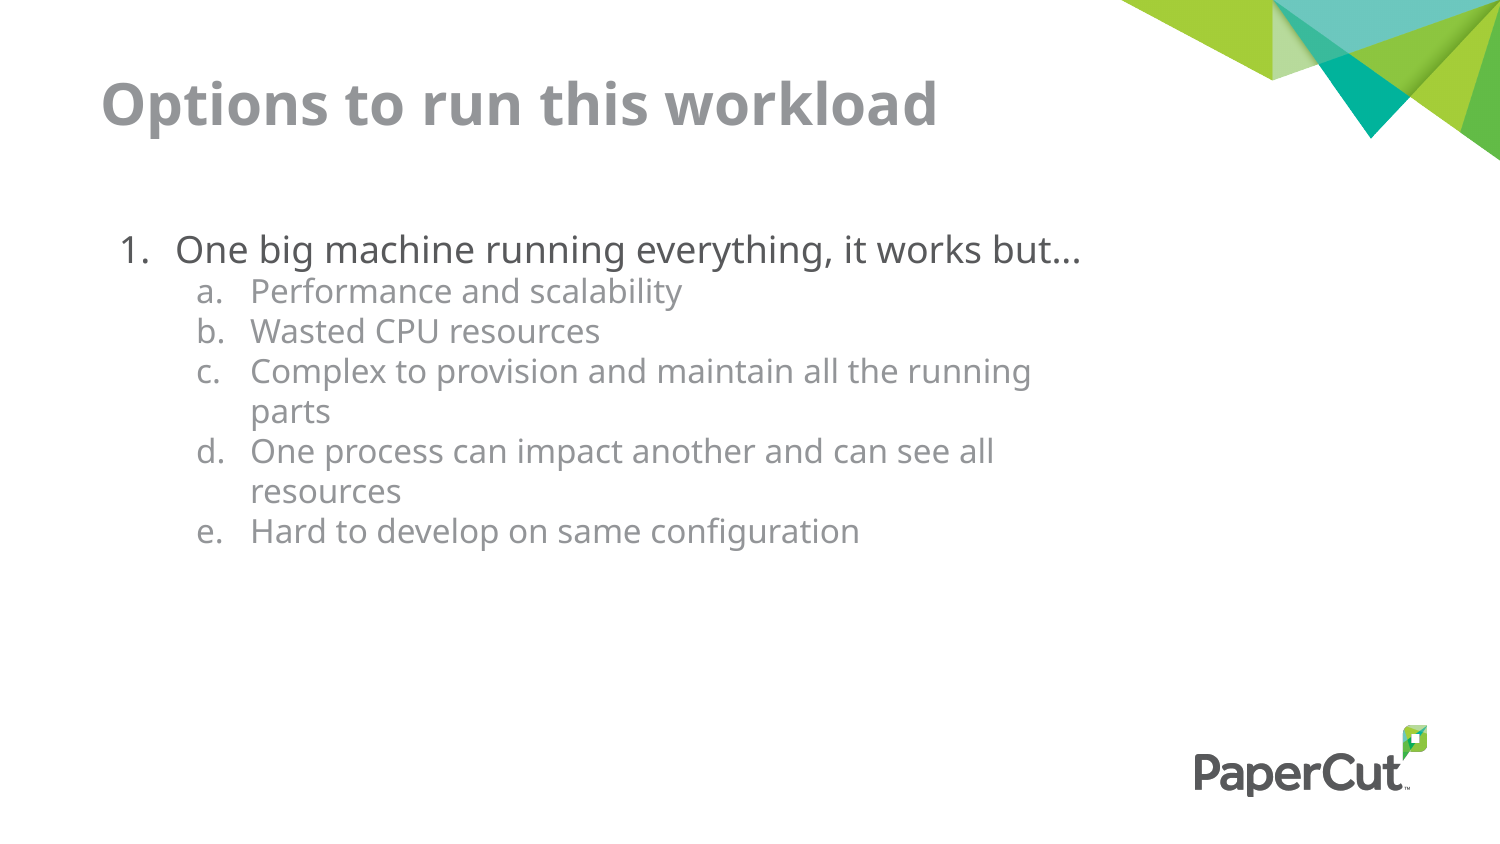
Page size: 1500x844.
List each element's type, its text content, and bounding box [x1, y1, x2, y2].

title Options to run this workload [100, 67, 1214, 196]
picture [1195, 725, 1427, 797]
picture [1119, 0, 1500, 162]
list One big machine running everything, it works but... Performance and scalability Wasted CPU resources Complex to provision and maintain all the running parts One process can impact another and can see all resources Hard to develop on same configuration [100, 221, 1094, 706]
